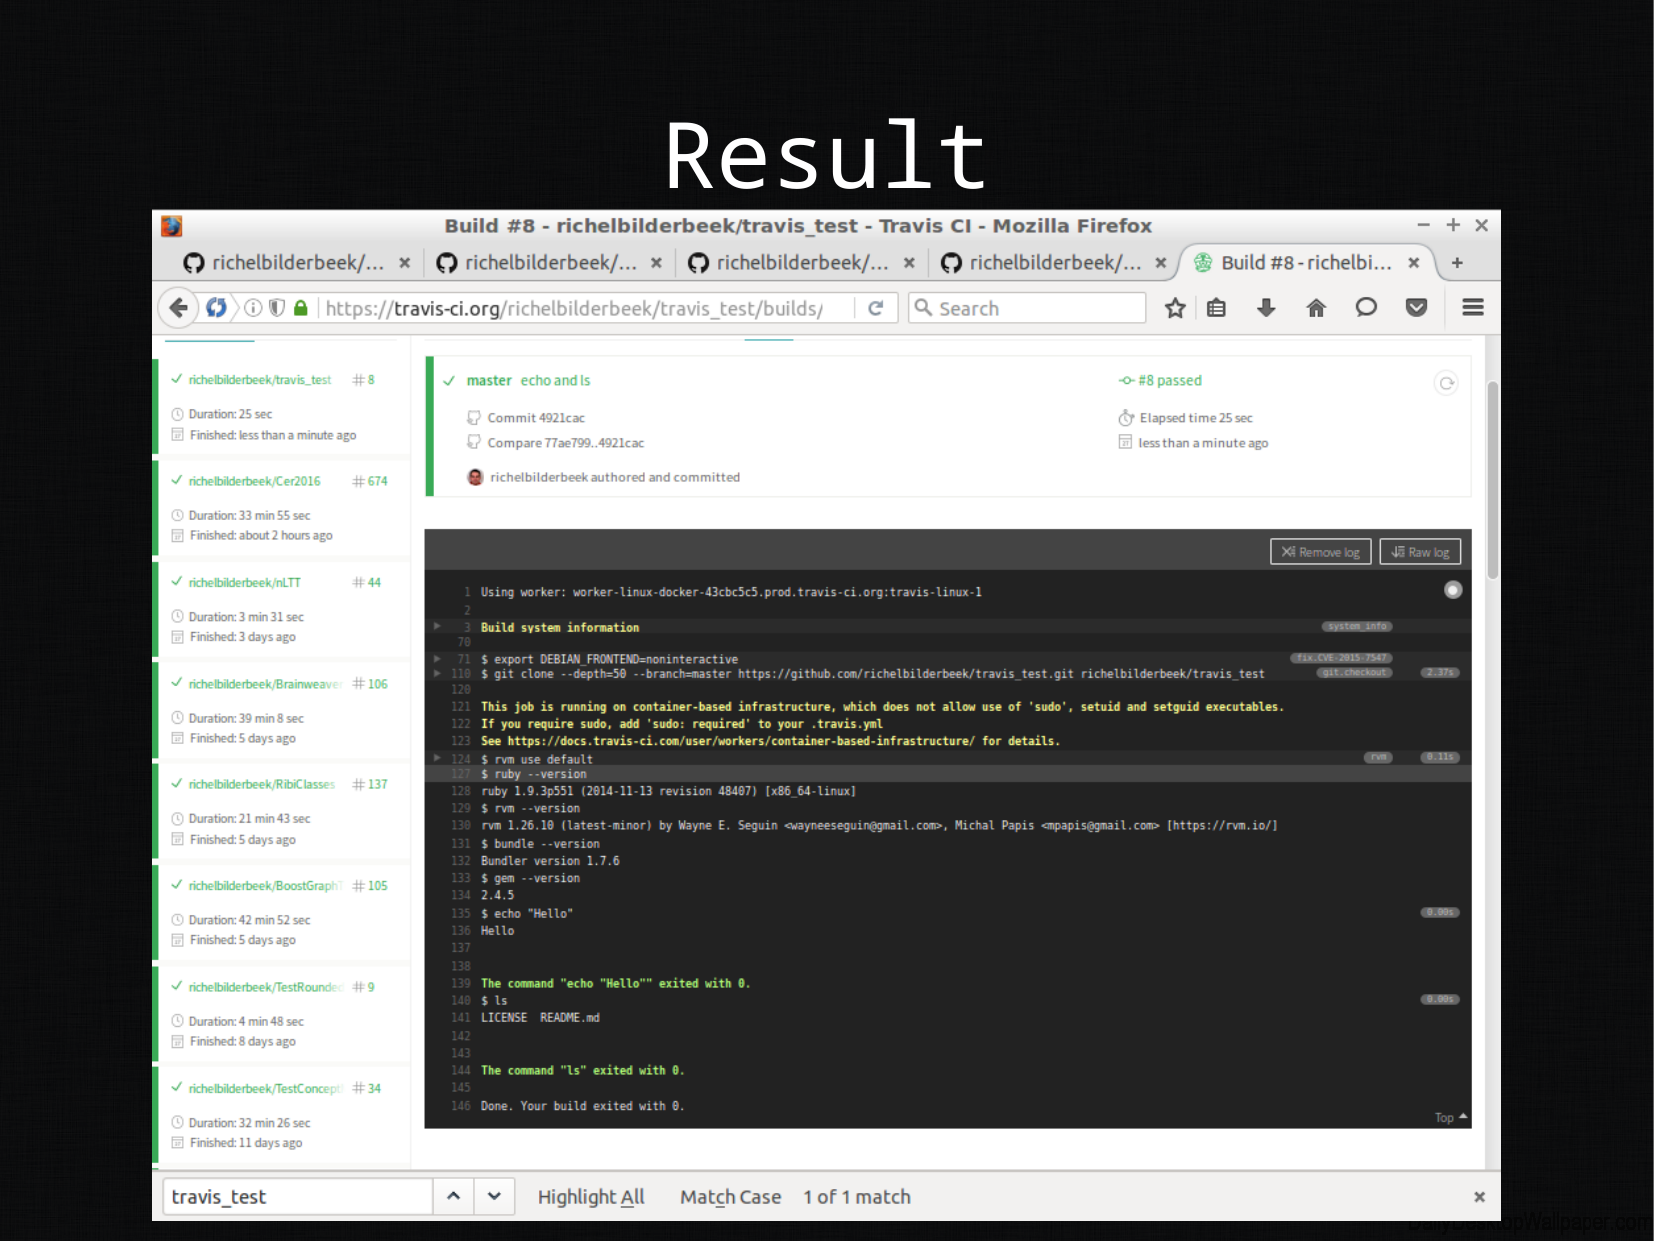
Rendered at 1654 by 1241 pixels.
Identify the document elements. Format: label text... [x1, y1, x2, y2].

title Result [82, 49, 1571, 257]
picture [0, 0, 1654, 1241]
